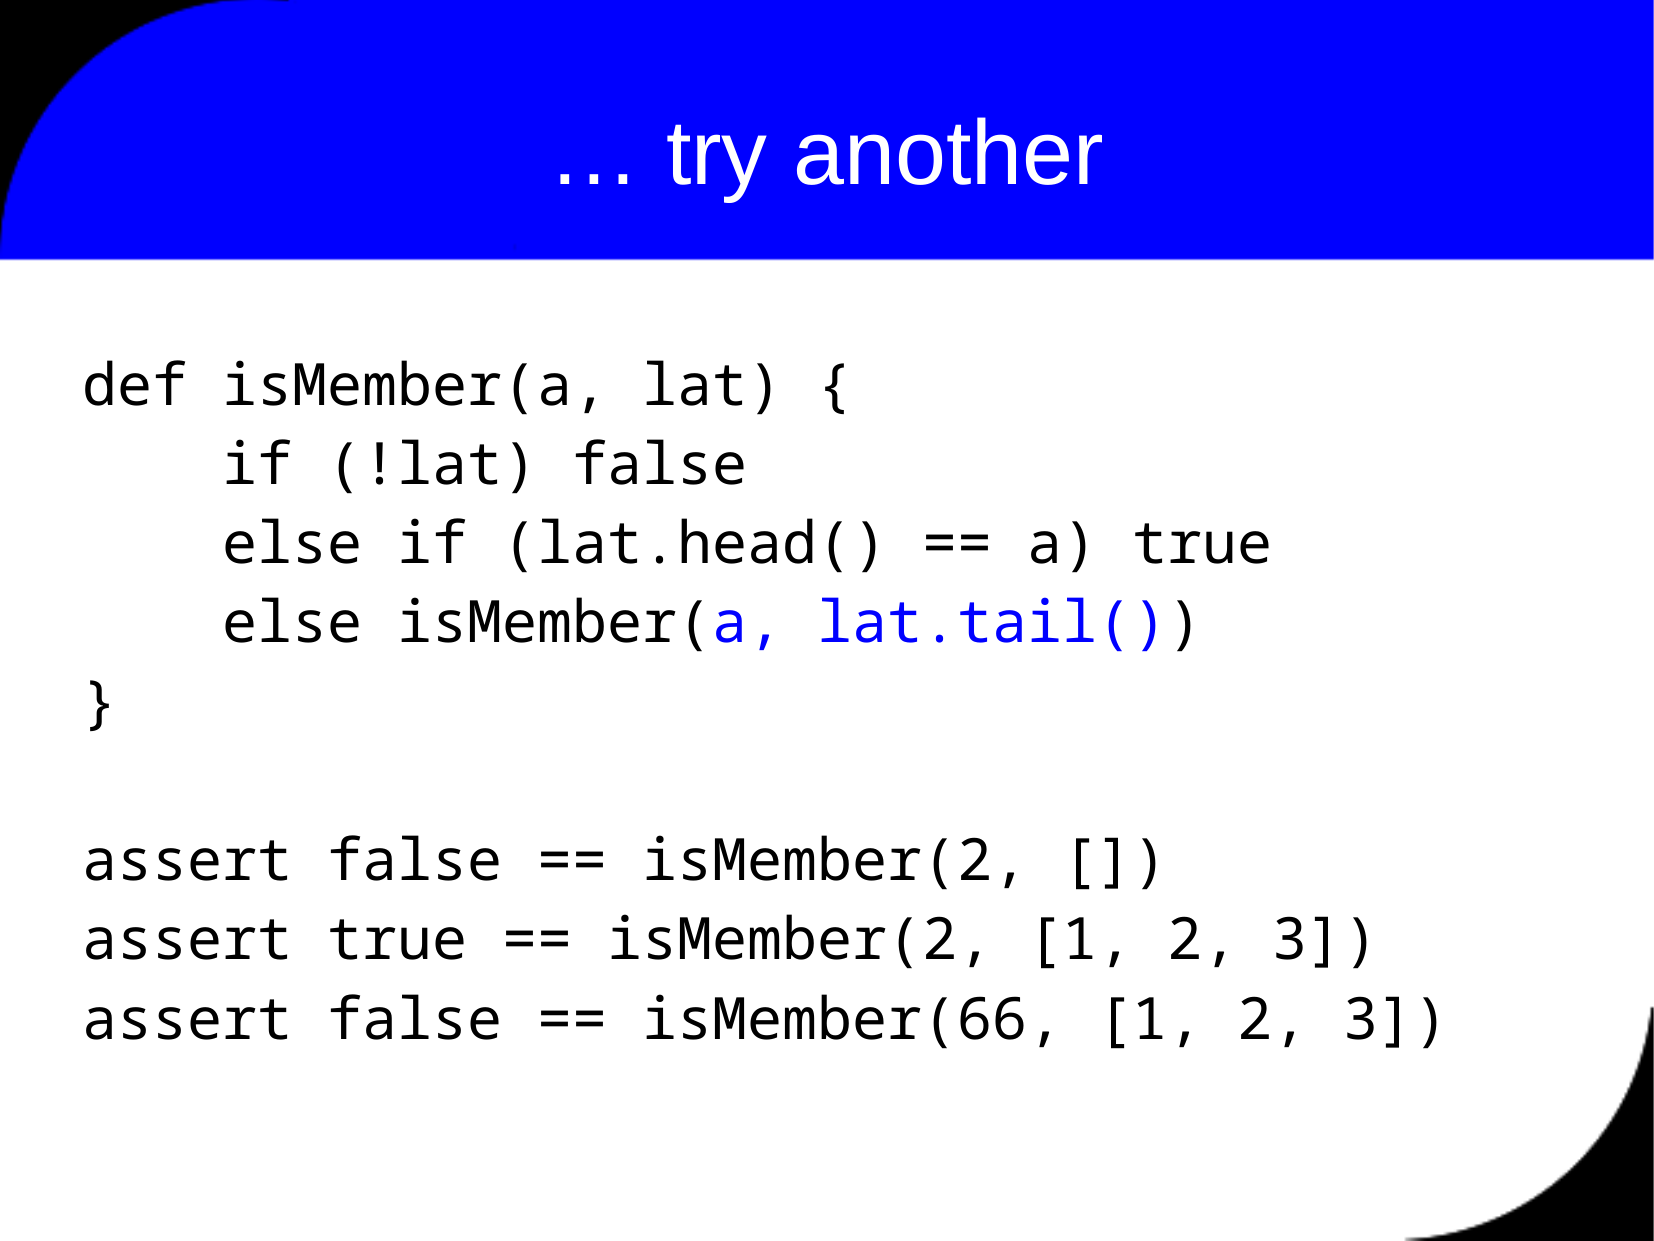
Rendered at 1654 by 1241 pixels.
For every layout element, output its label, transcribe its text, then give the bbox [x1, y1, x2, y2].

picture [0, 0, 1654, 1241]
subtitle def isMember(a, lat) { if (!lat) false else if (lat.head() == a) true else isMember(a, lat.tail()) } assert false == isMember(2, []) assert true == isMember(2, [1, 2, 3]) assert false == isMember(66, [1, 2, 3]) [82, 297, 1571, 1102]
title … try another [82, 56, 1571, 250]
